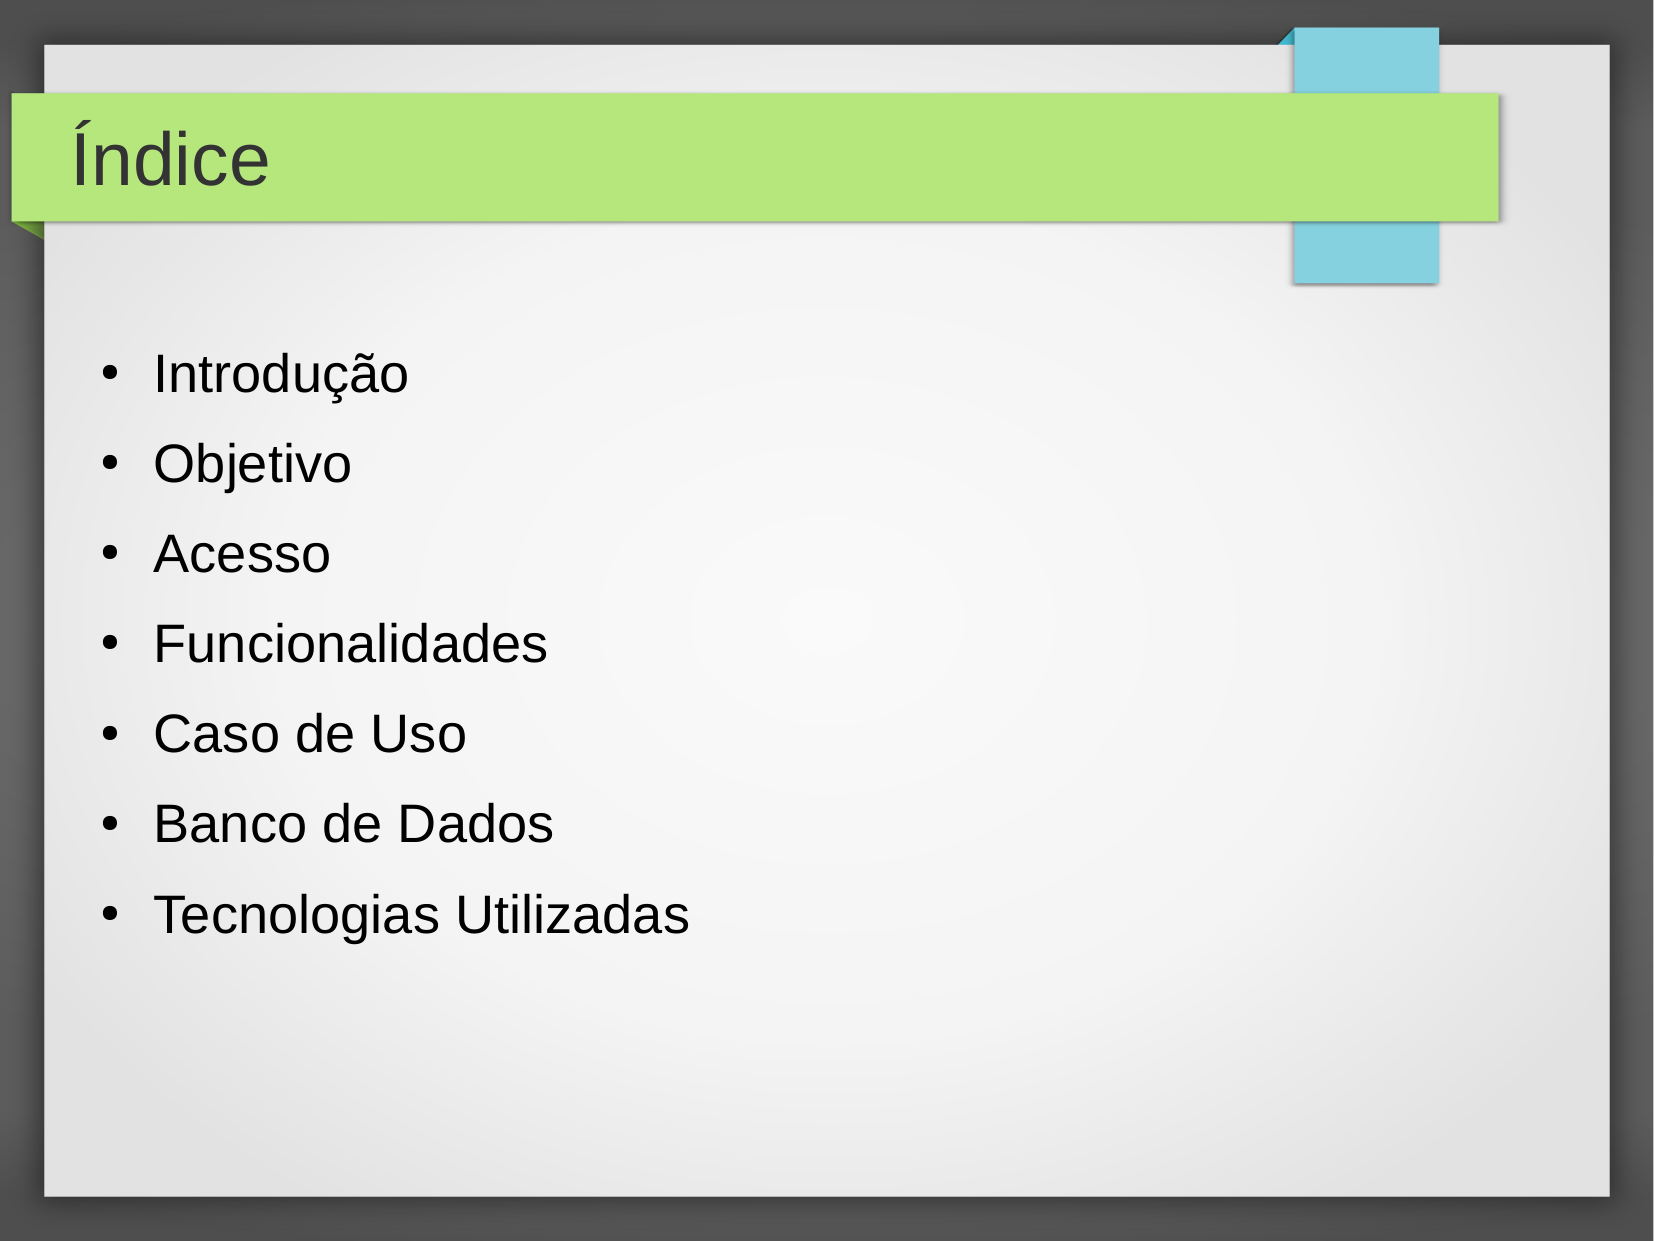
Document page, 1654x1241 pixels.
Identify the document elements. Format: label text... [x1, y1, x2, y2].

title Índice [70, 106, 1229, 213]
list Introdução Objetivo Acesso Funcionalidades Caso de Uso Banco de Dados Tecnologias Utilizadas [82, 343, 1538, 1063]
picture [0, 0, 1654, 1241]
